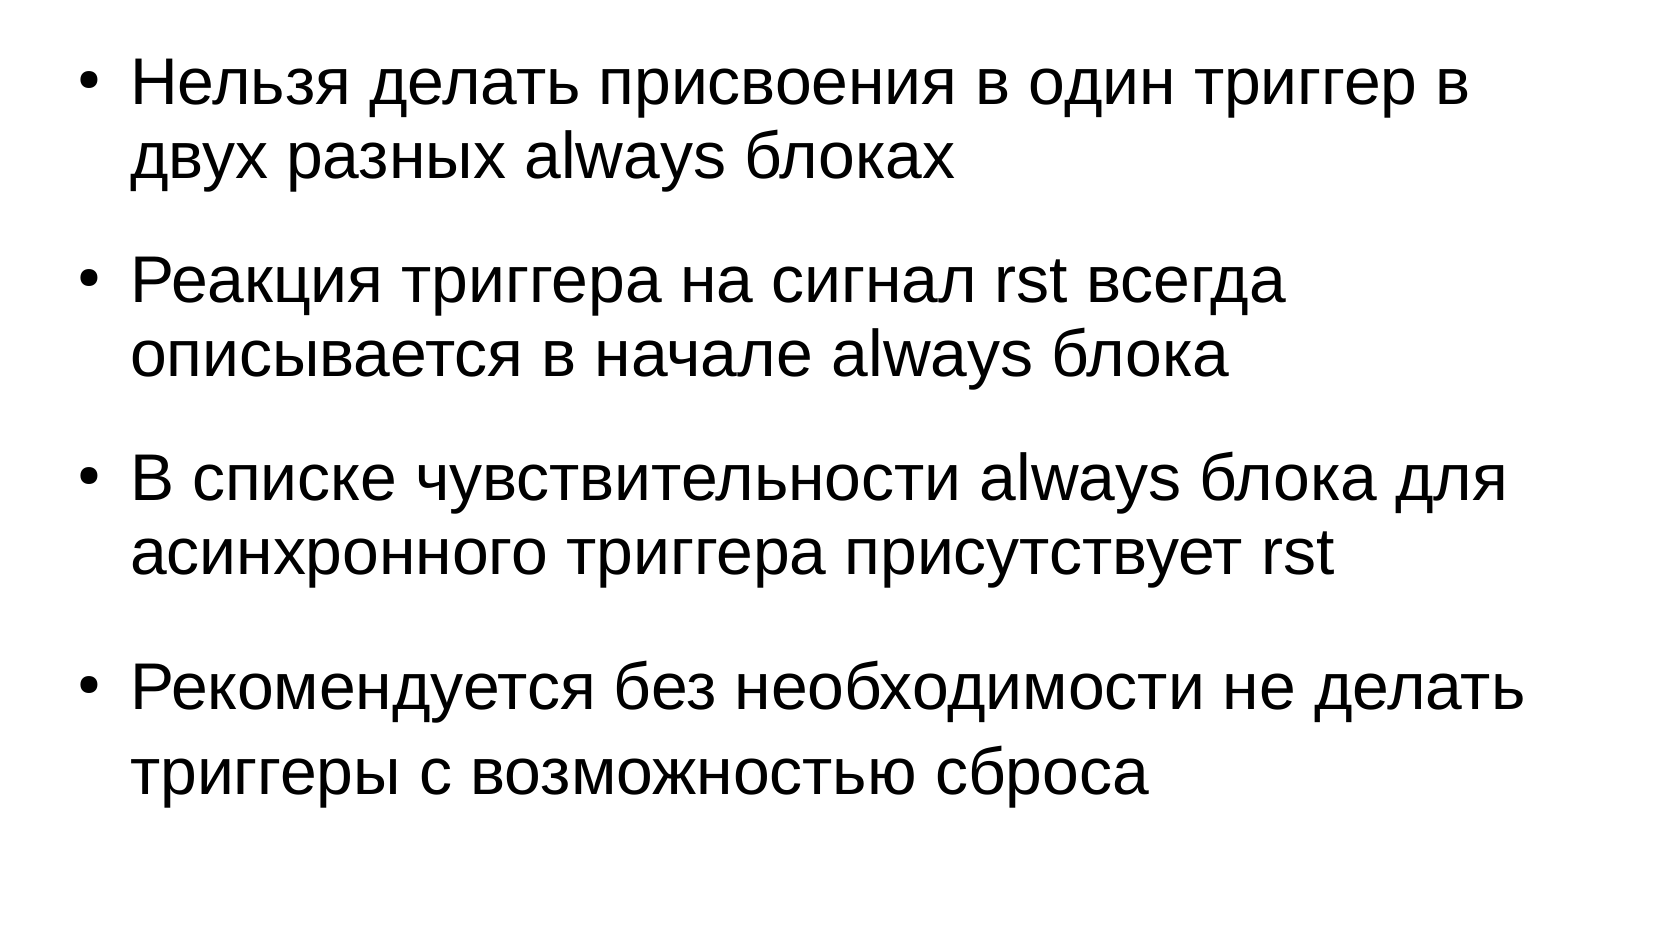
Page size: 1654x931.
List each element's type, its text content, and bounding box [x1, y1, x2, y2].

list Нельзя делать присвоения в один триггер в двух разных always блоках Реакция триггера на сигнал rst всегда описывается в начале always блока В списке чувствительности always блока для асинхронного триггера присутствует rst Рекомендуется без необходимости не делать триггеры с возможностью сброса [60, 45, 1591, 811]
